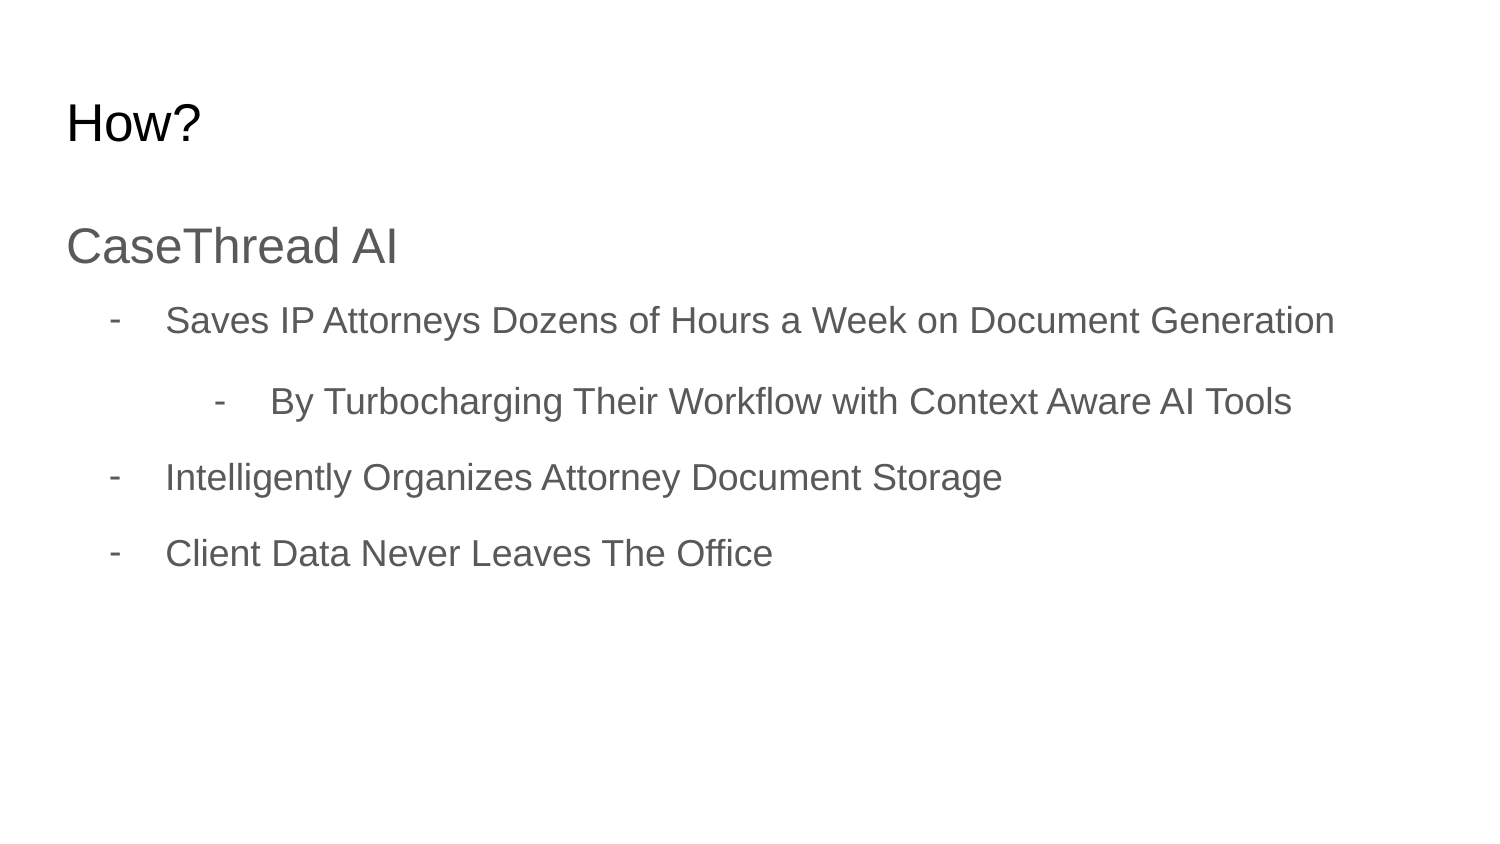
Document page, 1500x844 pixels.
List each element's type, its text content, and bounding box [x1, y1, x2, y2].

text_box Intelligently Organizes Attorney Document Storage [0, 438, 1055, 514]
title How? [51, 72, 1449, 167]
text_box Saves IP Attorneys Dozens of Hours a Week on Document Generation [75, 281, 1403, 357]
list CaseThread AI [51, 189, 1449, 271]
text_box By Turbocharging Their Workflow with Context Aware AI Tools [180, 362, 1464, 438]
text_box Client Data Never Leaves The Office [75, 514, 1181, 590]
